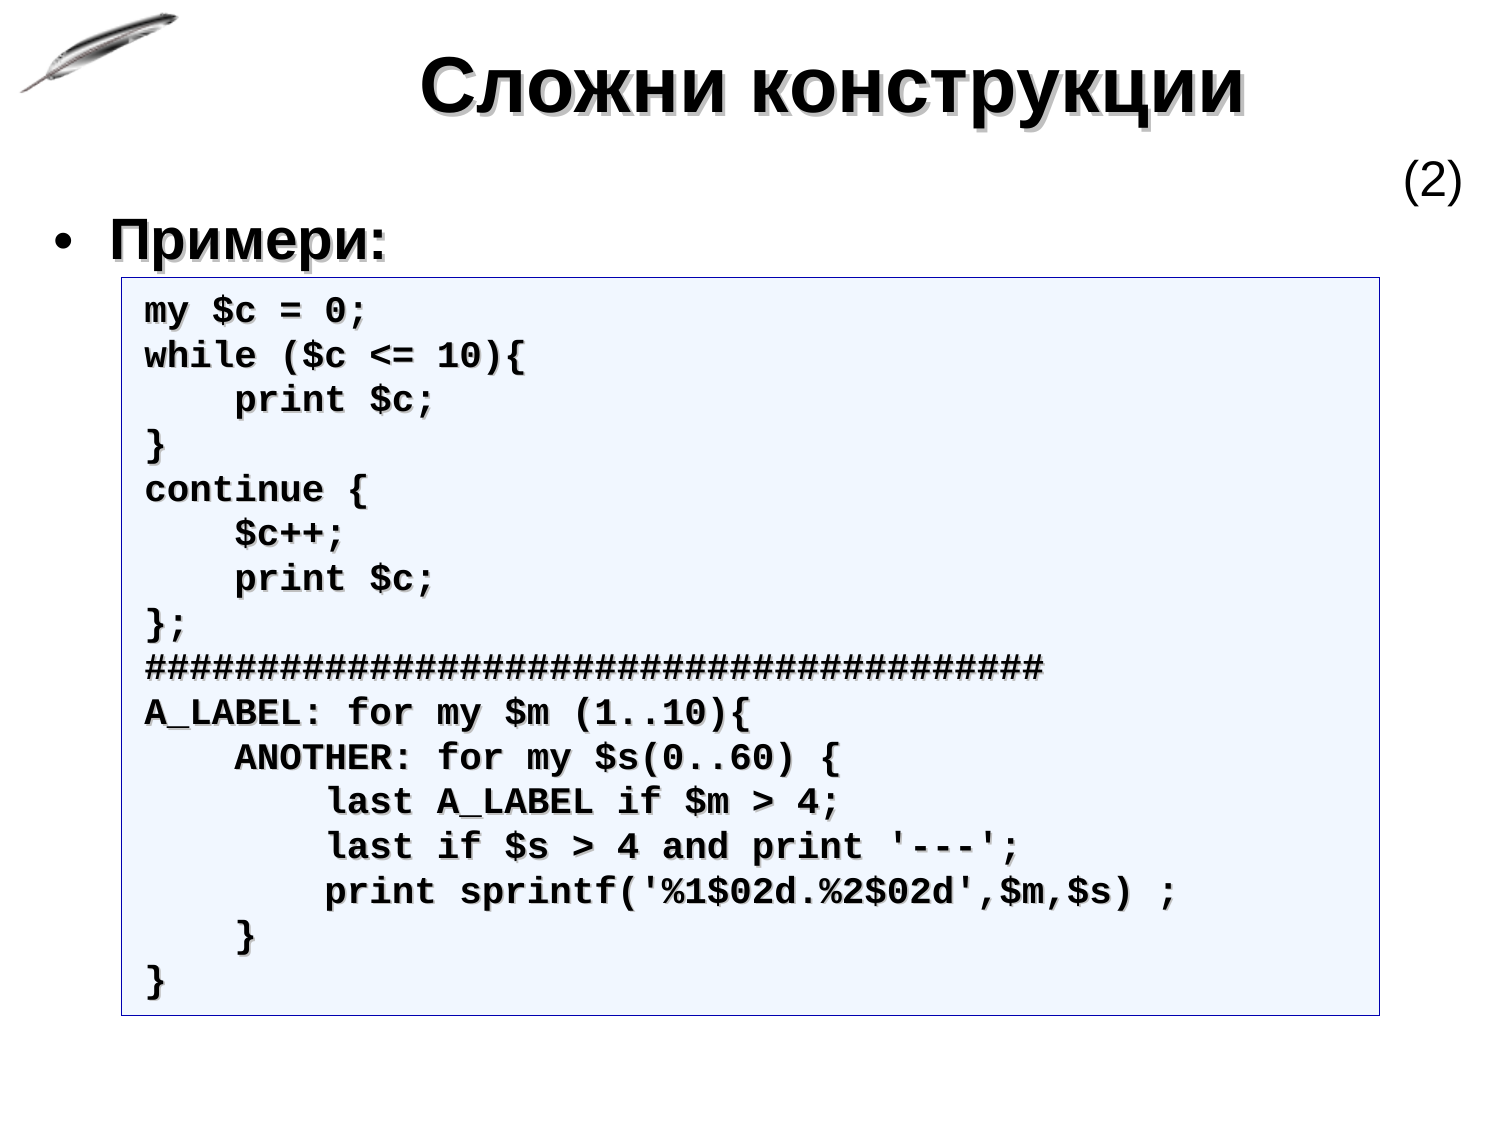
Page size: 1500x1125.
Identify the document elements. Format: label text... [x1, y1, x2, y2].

title Сложни конструкции [419, 0, 1459, 179]
picture [16, 11, 184, 95]
text_box (2) [1387, 141, 1479, 213]
text_box my $c = 0; while ($c <= 10){ print $c; } continue { $c++; print $c; }; ######################################## A_LABEL: for my $m (1..10){ ANOTHER: for my $s(0..60) { last A_LABEL if $m > 4; last if $s > 4 and print '---'; print sprintf('%1$02d.%2$02d',$m,$s) ; } } [120, 277, 1380, 1016]
list Примери: [53, 207, 1447, 1084]
